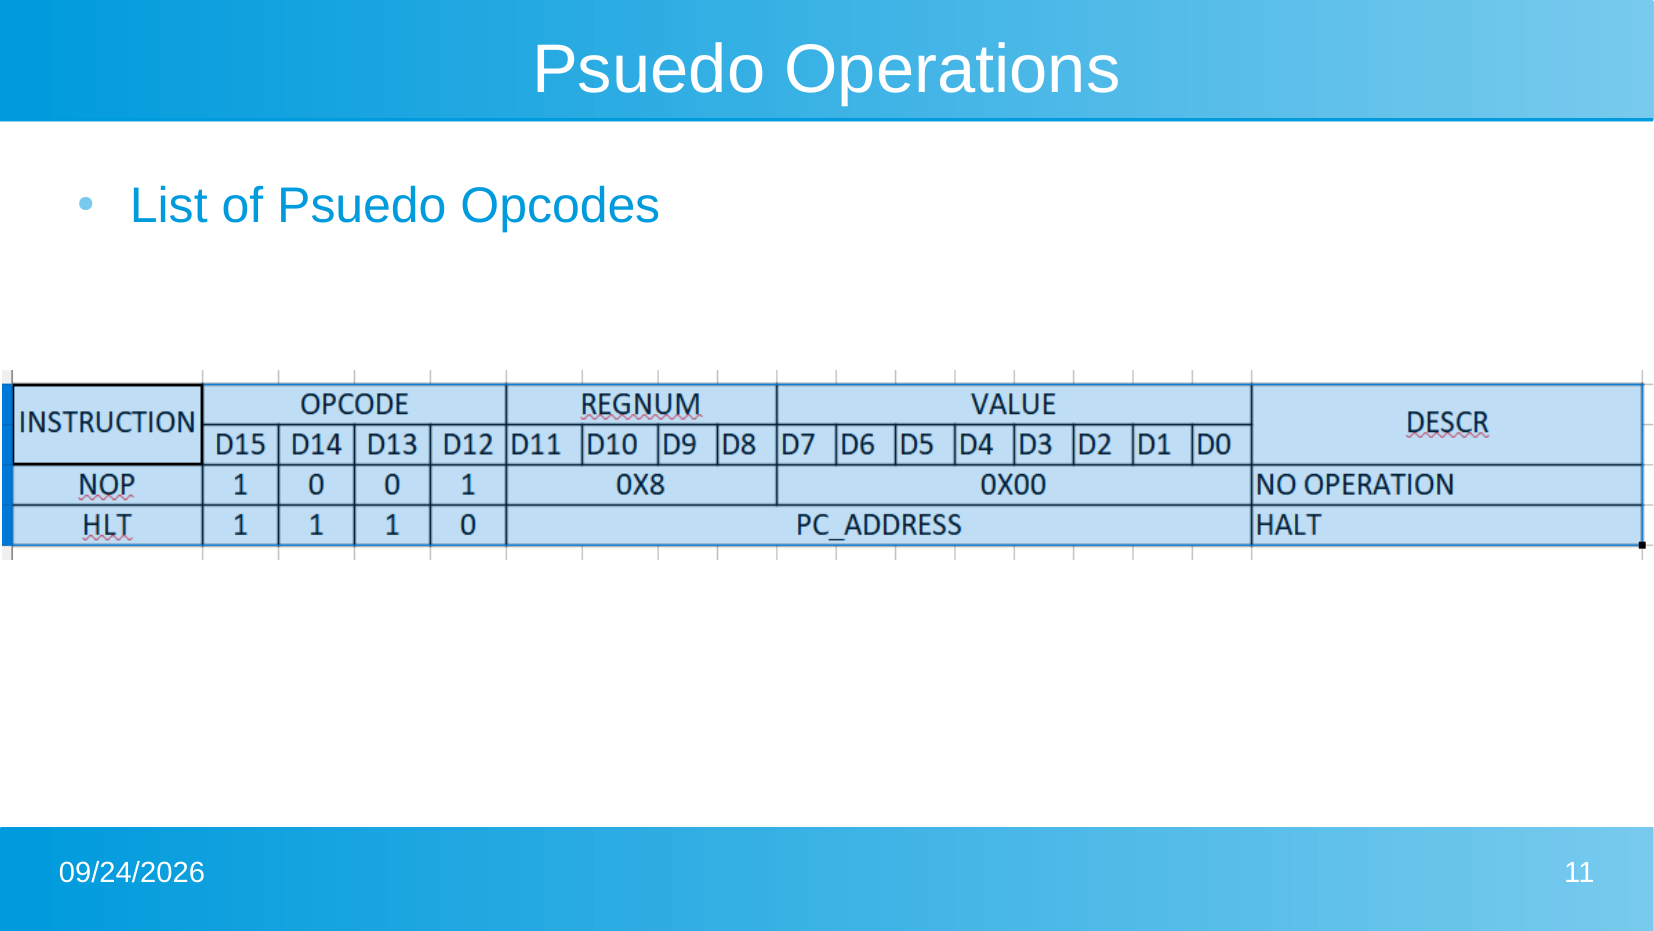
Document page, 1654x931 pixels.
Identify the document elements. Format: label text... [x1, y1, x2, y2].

picture [2, 370, 1654, 560]
title Psuedo Operations [59, 29, 1595, 108]
list List of Psuedo Opcodes [59, 177, 1595, 301]
